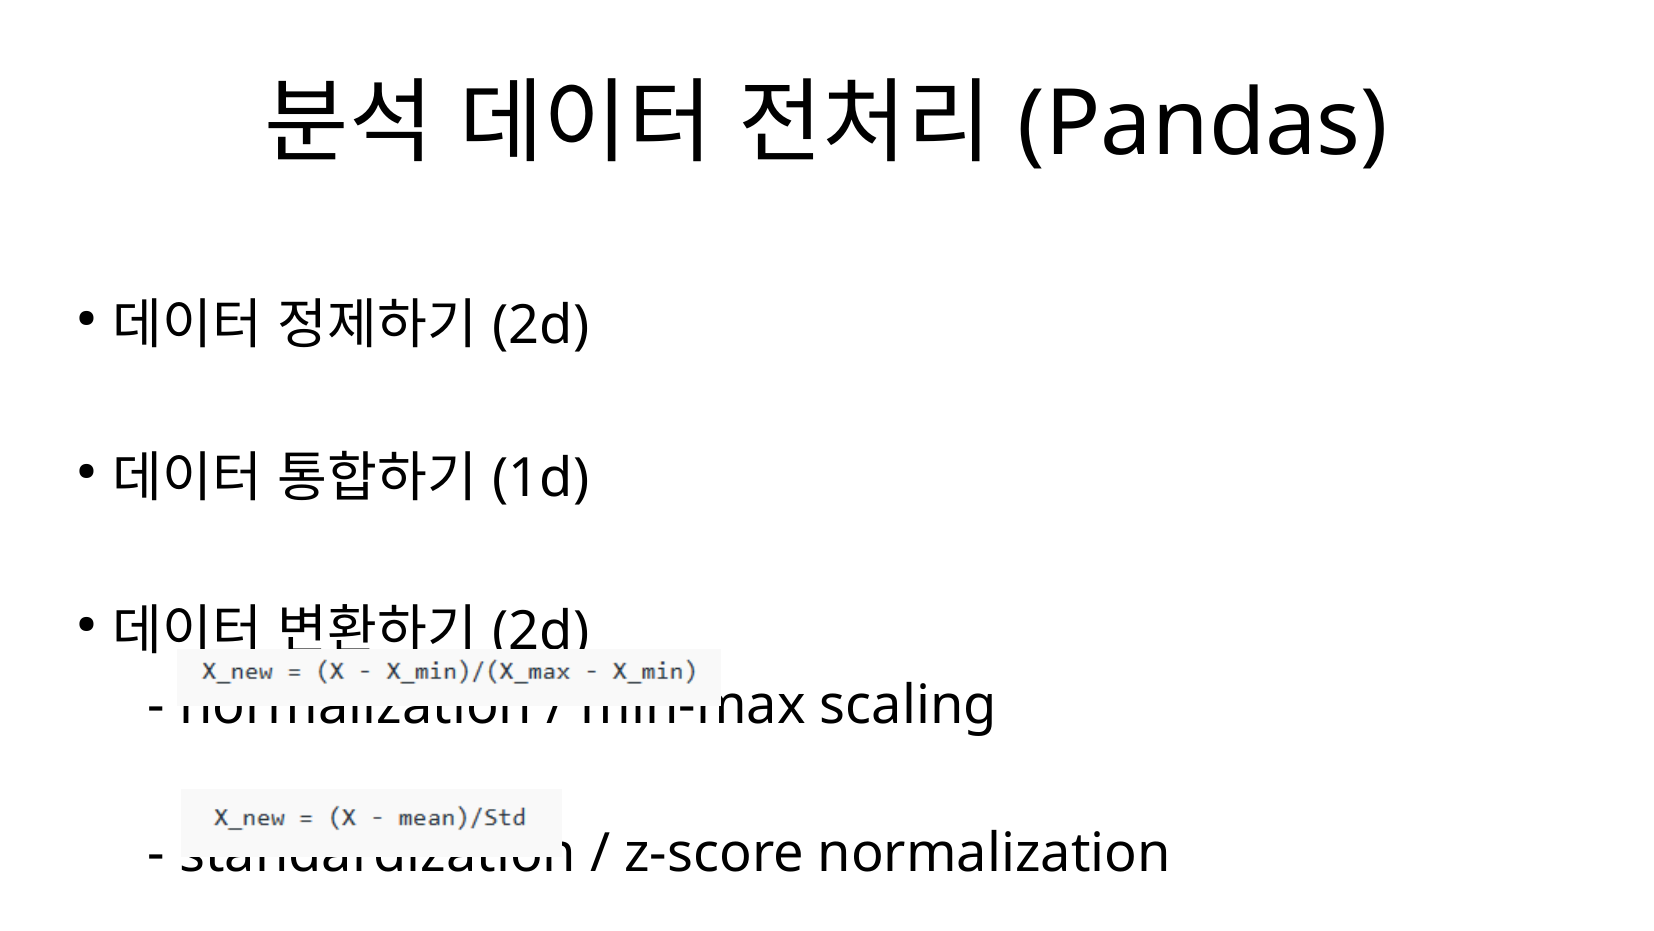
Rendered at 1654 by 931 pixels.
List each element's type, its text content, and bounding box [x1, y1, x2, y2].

picture [177, 649, 721, 706]
title 분석 데이터 전처리 (Pandas) [82, 37, 1571, 193]
subtitle 데이터 정제하기 (2d) 데이터 통합하기 (1d) 데이터 변환하기 (2d) - normalization / min-max scaling - standardization / z-score normalization [76, 206, 1565, 916]
picture [181, 789, 562, 857]
